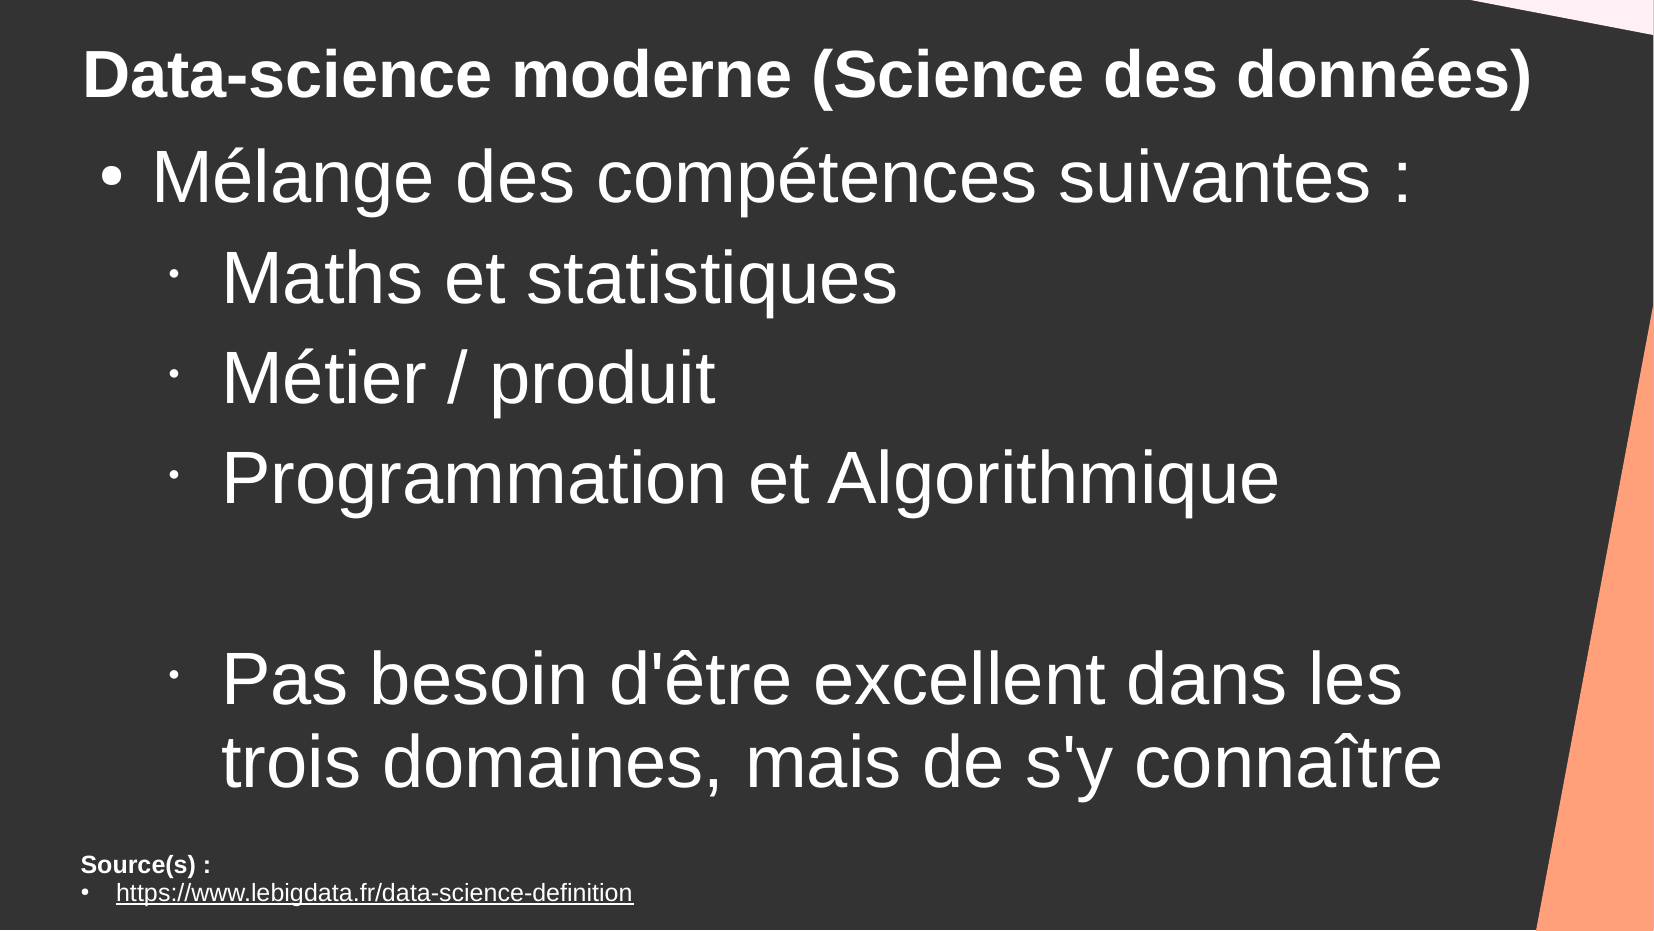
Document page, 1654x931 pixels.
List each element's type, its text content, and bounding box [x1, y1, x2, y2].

text_box [1470, 0, 1654, 36]
title Data-science moderne (Science des données) [82, 37, 1571, 115]
list Mélange des compétences suivantes : Maths et statistiques Métier / produit Programmation et Algorithmique Pas besoin d'être excellent dans les trois domaines, mais de s'y connaître [80, 135, 1453, 815]
text_box [1535, 300, 1654, 931]
text_box Source(s) : https://www.lebigdata.fr/data-science-definition [65, 843, 1482, 915]
